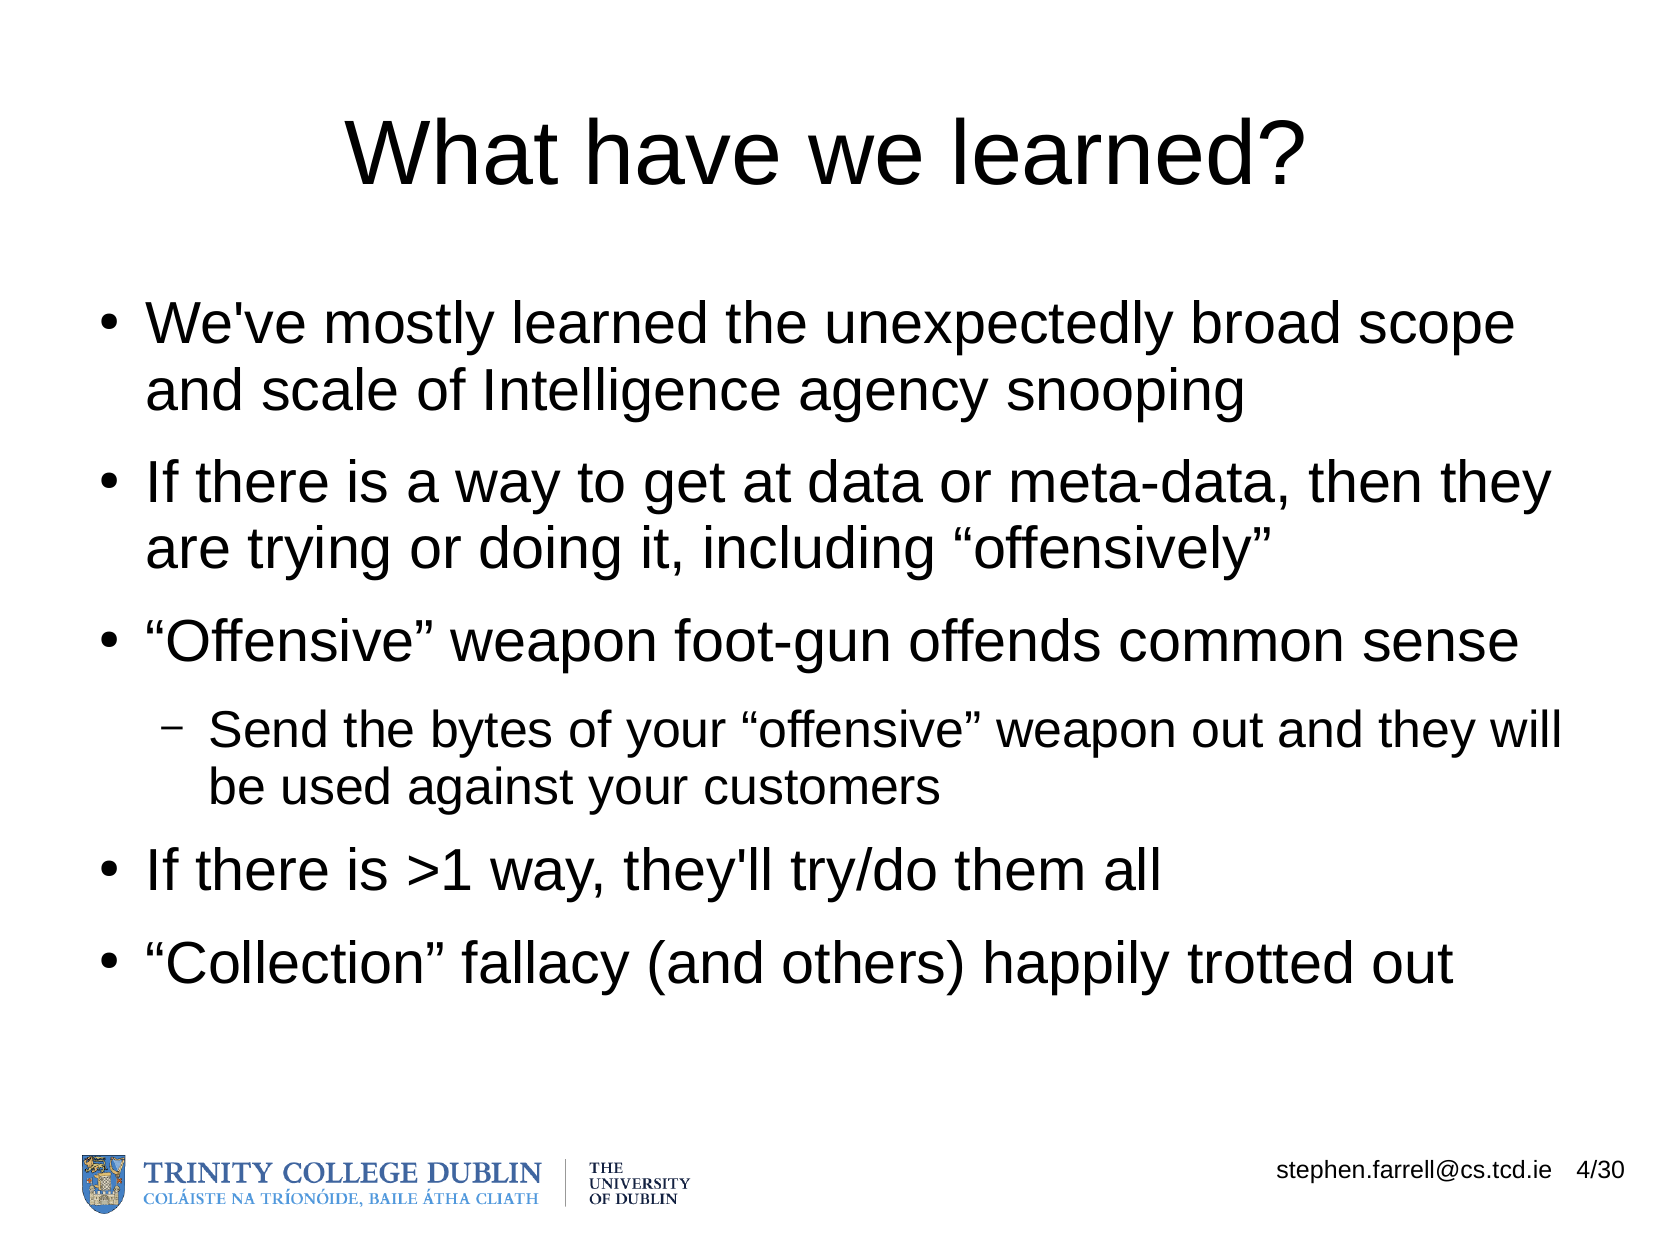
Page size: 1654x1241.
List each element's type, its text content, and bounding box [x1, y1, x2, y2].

picture [82, 1155, 694, 1214]
title What have we learned? [82, 49, 1571, 257]
list We've mostly learned the unexpectedly broad scope and scale of Intelligence agency snooping If there is a way to get at data or meta-data, then they are trying or doing it, including “offensively” “Offensive” weapon foot-gun offends common sense Send the bytes of your “offensive” weapon out and they will be used against your customers If there is >1 way, they'll try/do them all “Collection” fallacy (and others) happily trotted out [82, 290, 1571, 1010]
